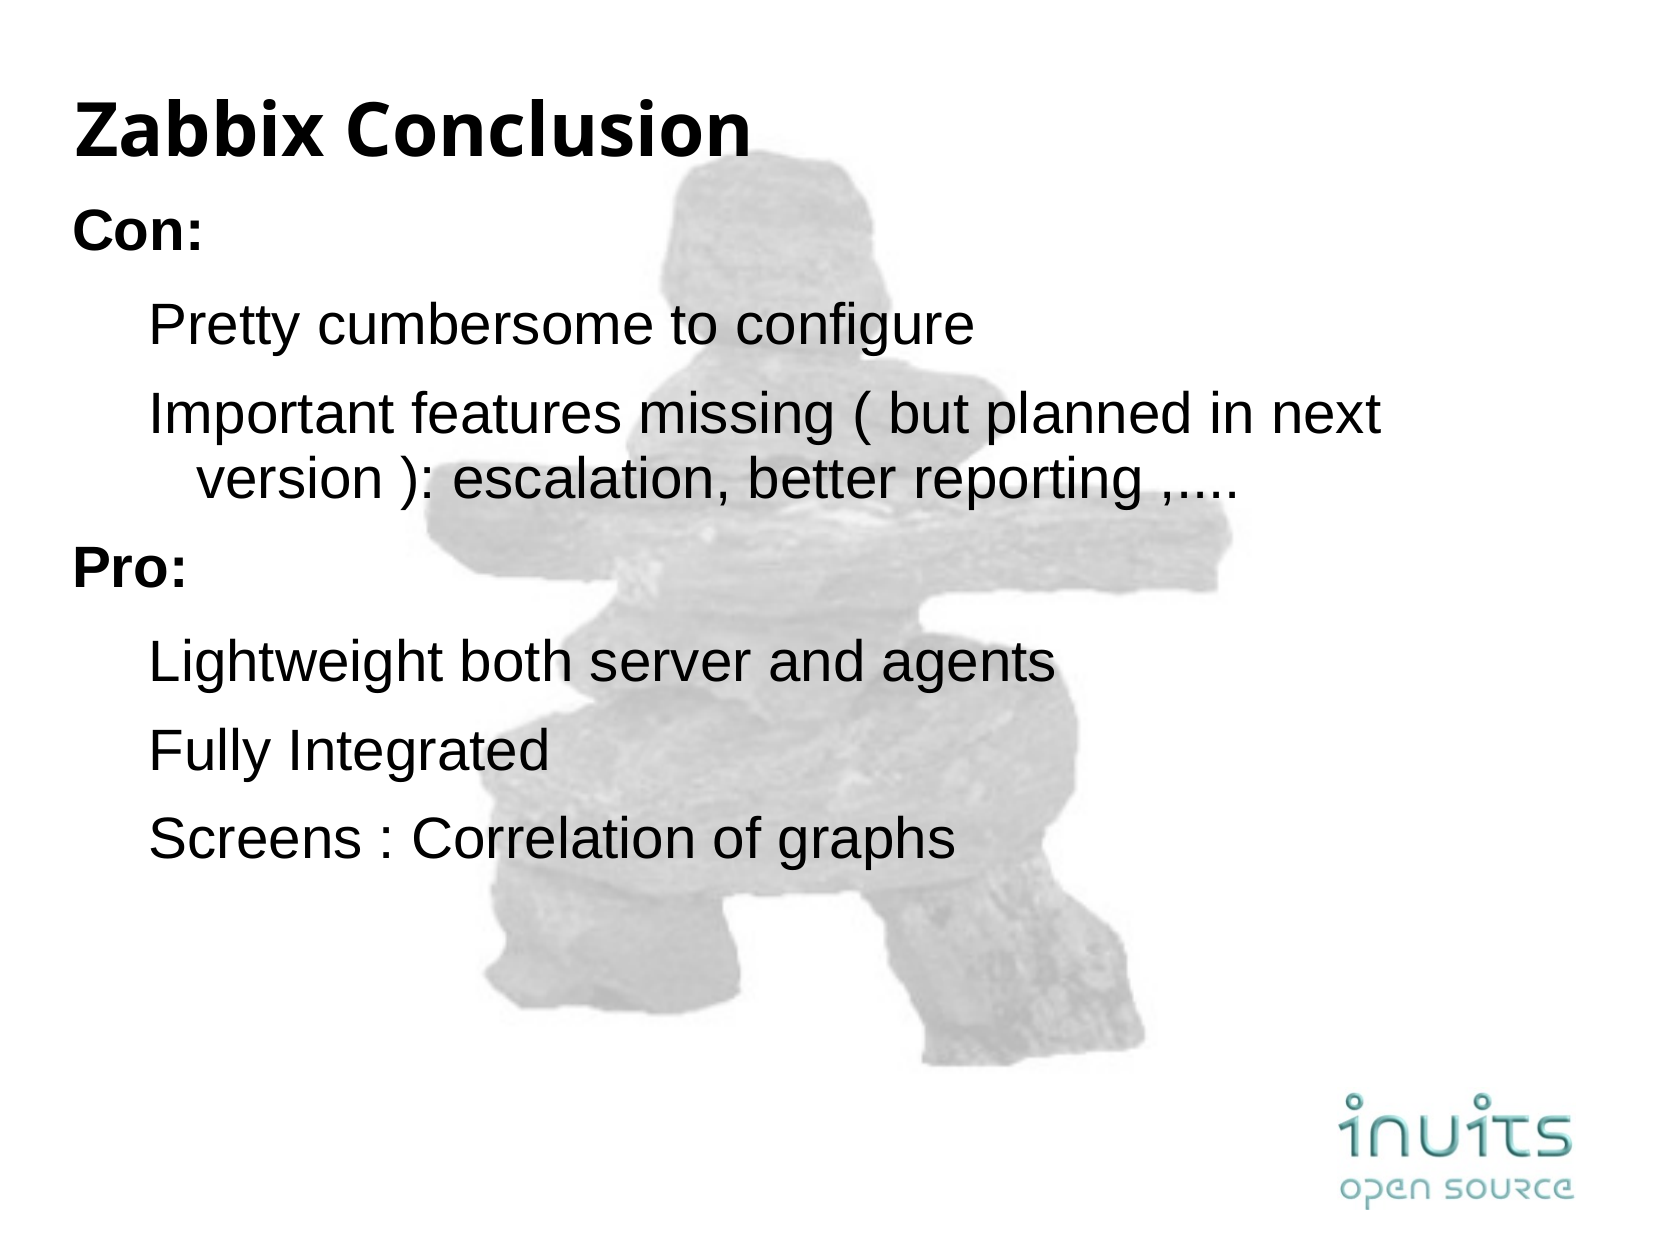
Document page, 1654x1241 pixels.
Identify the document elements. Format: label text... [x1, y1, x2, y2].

list Con: Pretty cumbersome to configure Important features missing ( but planned in next version ): escalation, better reporting ,.... Pro: Lightweight both server and agents Fully Integrated Screens : Correlation of graphs [54, 197, 1543, 1139]
title Zabbix Conclusion [75, 39, 1564, 216]
picture [1337, 1087, 1576, 1210]
